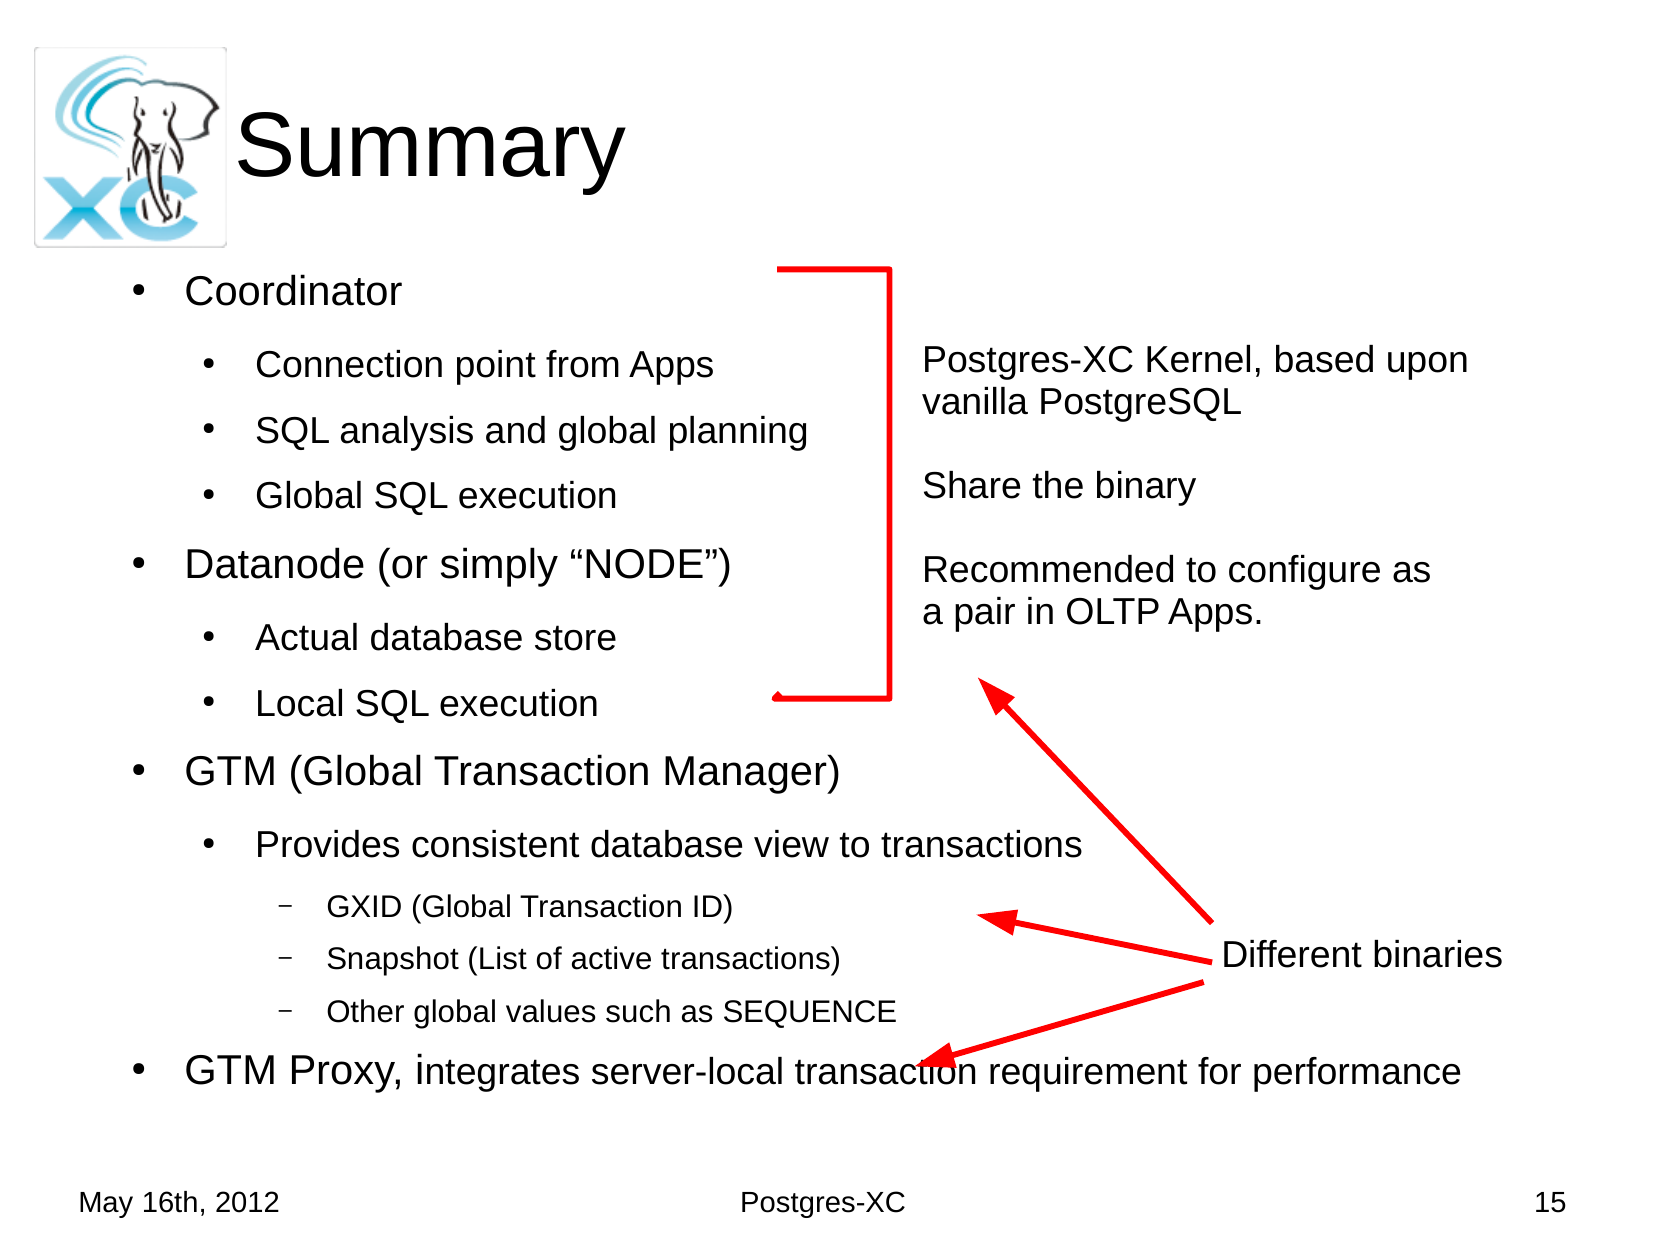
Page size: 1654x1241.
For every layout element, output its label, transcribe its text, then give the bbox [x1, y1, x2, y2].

title Summary [234, 40, 1599, 248]
picture [34, 47, 227, 248]
text_box Postgres-XC Kernel, based upon vanilla PostgreSQL Share the binary Recommended to configure as a pair in OLTP Apps. [907, 331, 1484, 640]
list Coordinator Connection point from Apps SQL analysis and global planning Global SQL execution Datanode (or simply “NODE”) Actual database store Local SQL execution GTM (Global Transaction Manager) Provides consistent database view to transactions GXID (Global Transaction ID) Snapshot (List of active transactions) Other global values such as SEQUENCE GTM Proxy, integrates server-local transaction requirement for performance [113, 267, 1602, 1139]
text_box Different binaries [1206, 925, 1519, 983]
